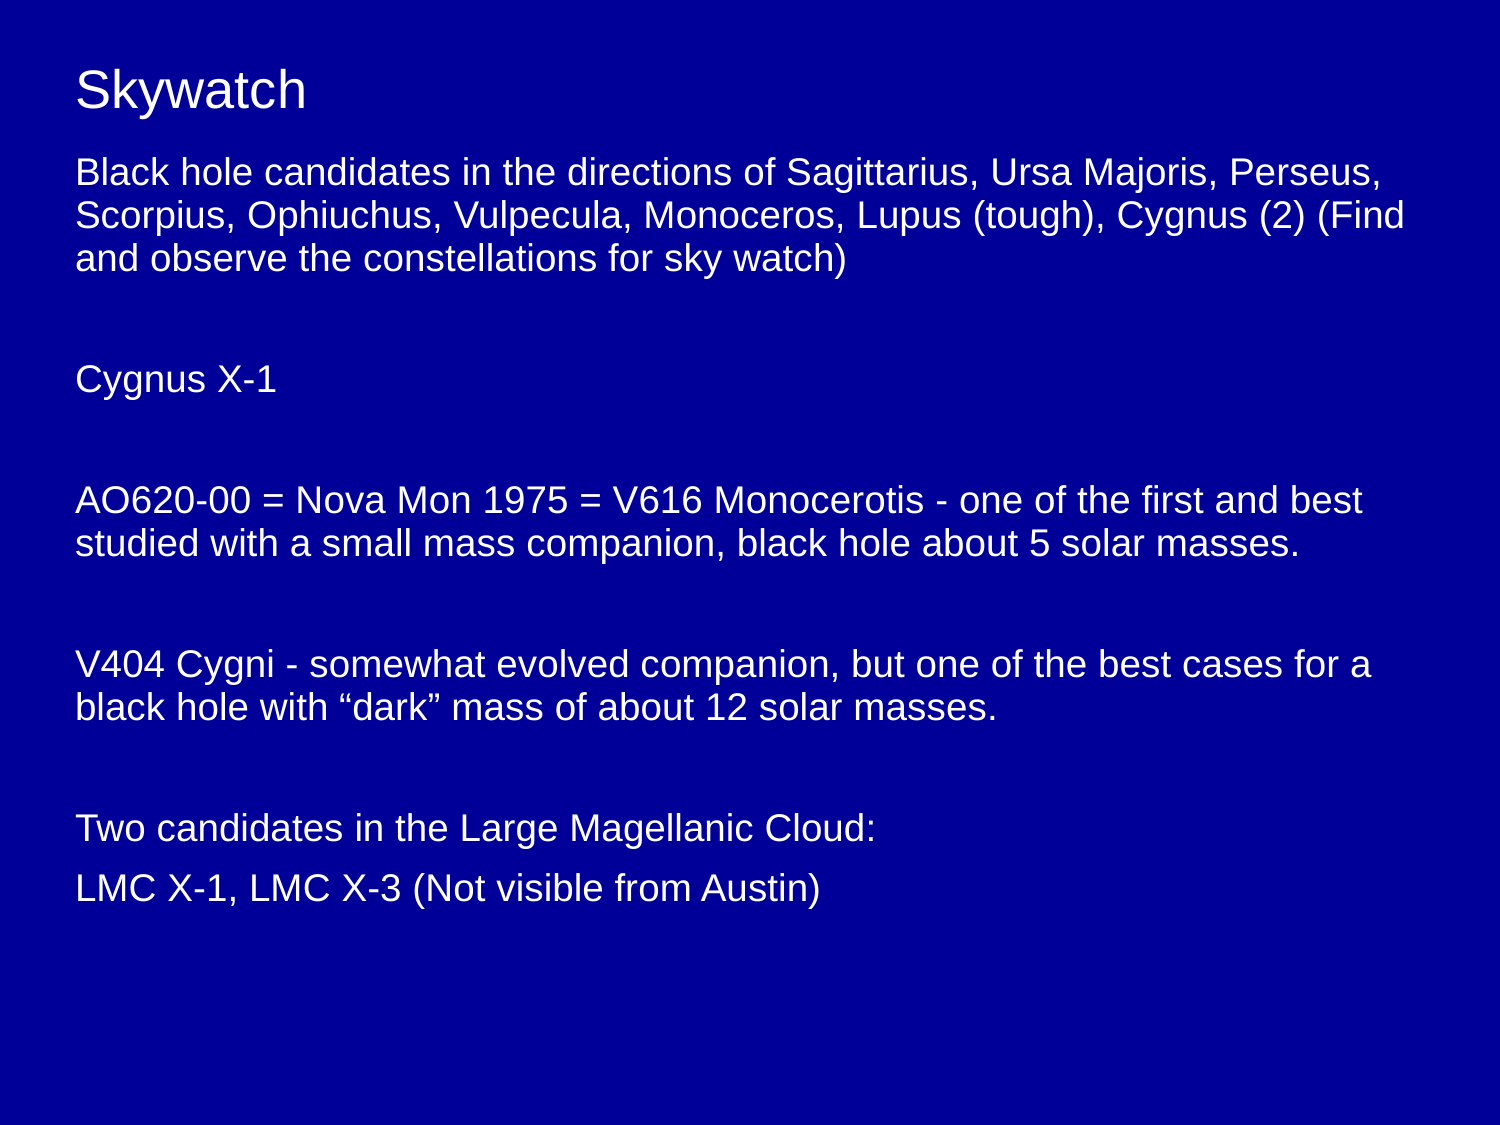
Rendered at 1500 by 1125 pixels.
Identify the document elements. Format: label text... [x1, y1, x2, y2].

title Skywatch [75, 44, 1425, 136]
list Black hole candidates in the directions of Sagittarius, Ursa Majoris, Perseus, Scorpius, Ophiuchus, Vulpecula, Monoceros, Lupus (tough), Cygnus (2) (Find and observe the constellations for sky watch) Cygnus X-1 AO620-00 = Nova Mon 1975 = V616 Monocerotis - one of the first and best studied with a small mass companion, black hole about 5 solar masses. V404 Cygni - somewhat evolved companion, but one of the best cases for a black hole with “dark” mass of about 12 solar masses. Two candidates in the Large Magellanic Cloud: LMC X-1, LMC X-3 (Not visible from Austin) [75, 149, 1425, 916]
